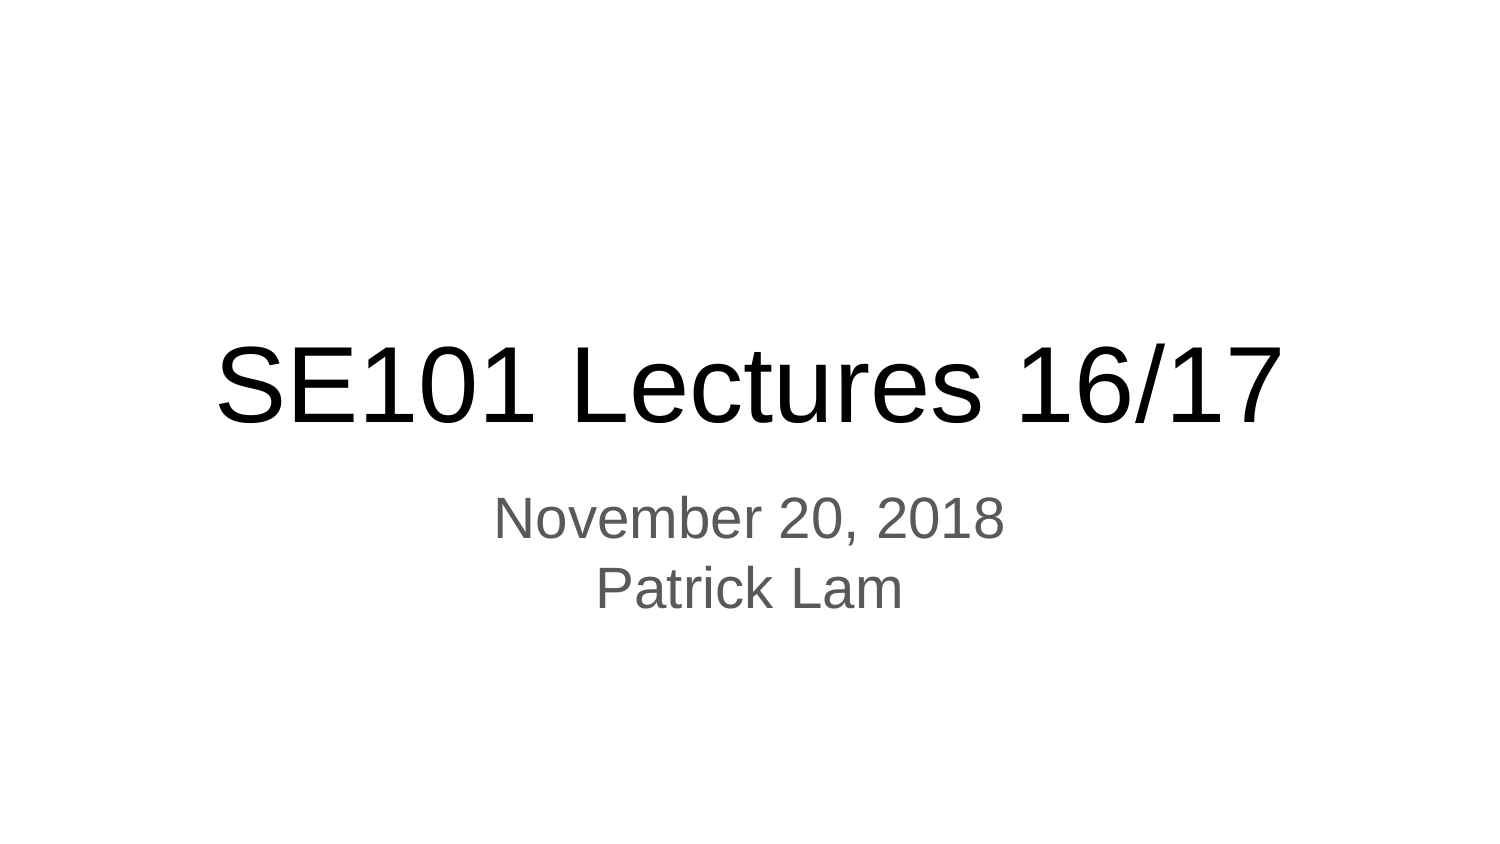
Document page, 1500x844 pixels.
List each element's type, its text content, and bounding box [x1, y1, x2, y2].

title SE101 Lectures 16/17 [51, 122, 1449, 459]
subtitle November 20, 2018 Patrick Lam [51, 464, 1449, 595]
